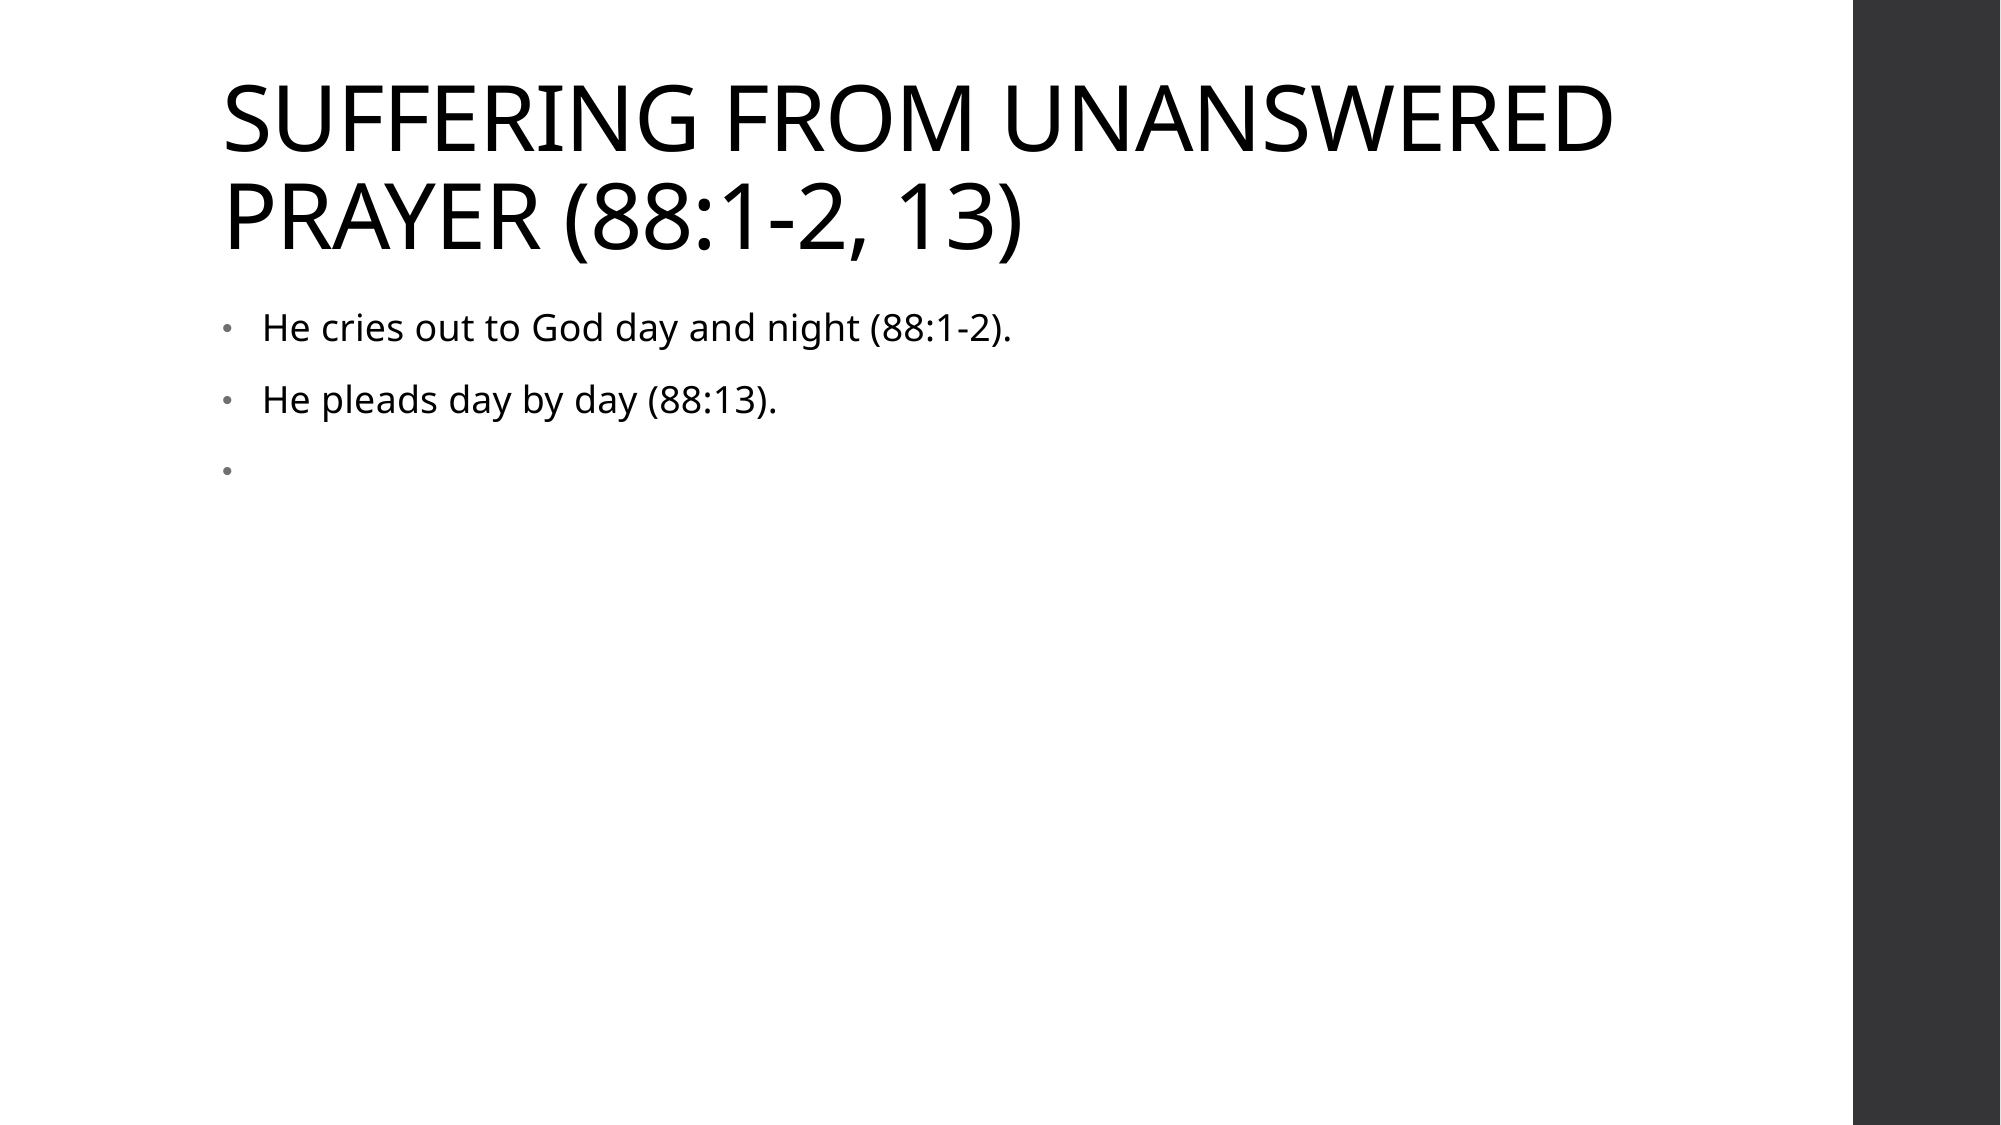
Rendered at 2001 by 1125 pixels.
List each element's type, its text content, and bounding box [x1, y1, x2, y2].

list He cries out to God day and night (88:1-2). He pleads day by day (88:13). [206, 299, 1617, 1014]
title SUFFERING FROM UNANSWERED PRAYER (88:1-2, 13) [206, 60, 1797, 278]
